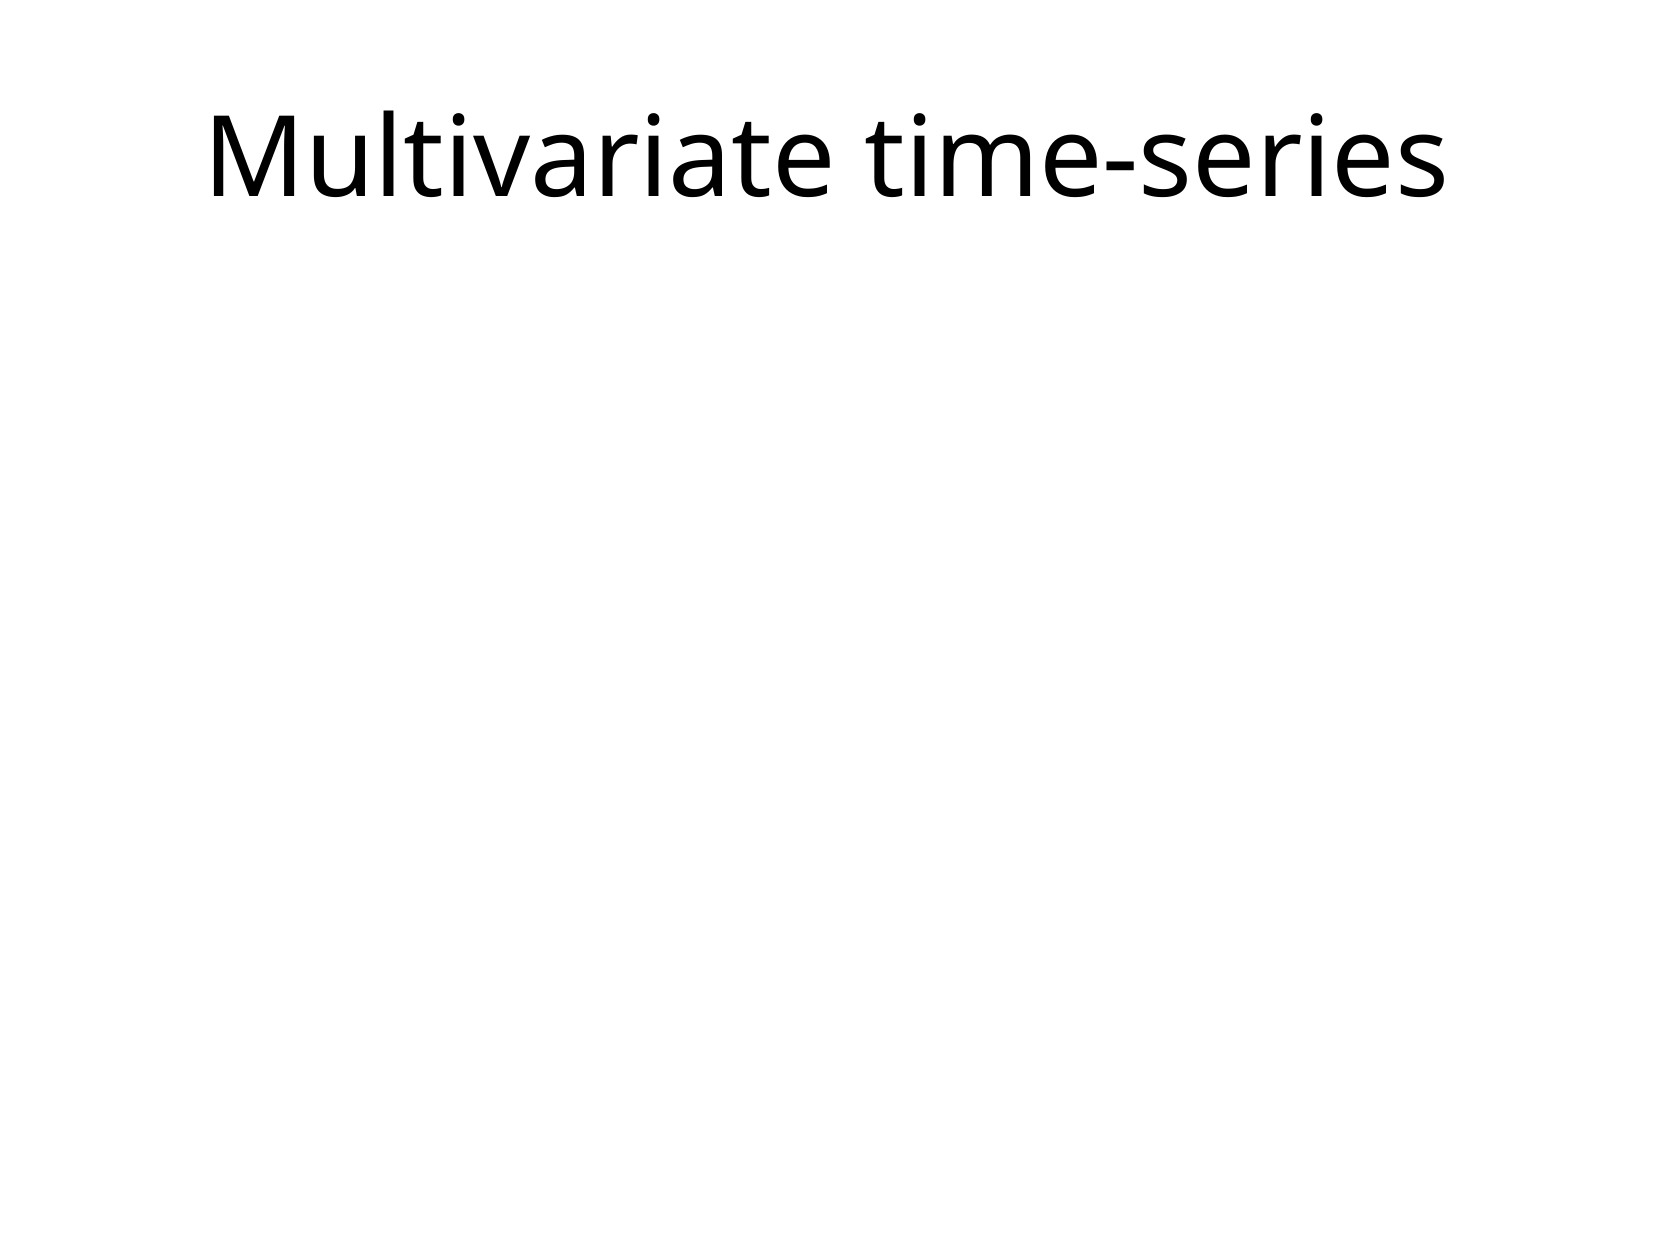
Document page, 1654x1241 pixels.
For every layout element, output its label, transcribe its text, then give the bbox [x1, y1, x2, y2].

title Multivariate time-series [82, 49, 1571, 257]
